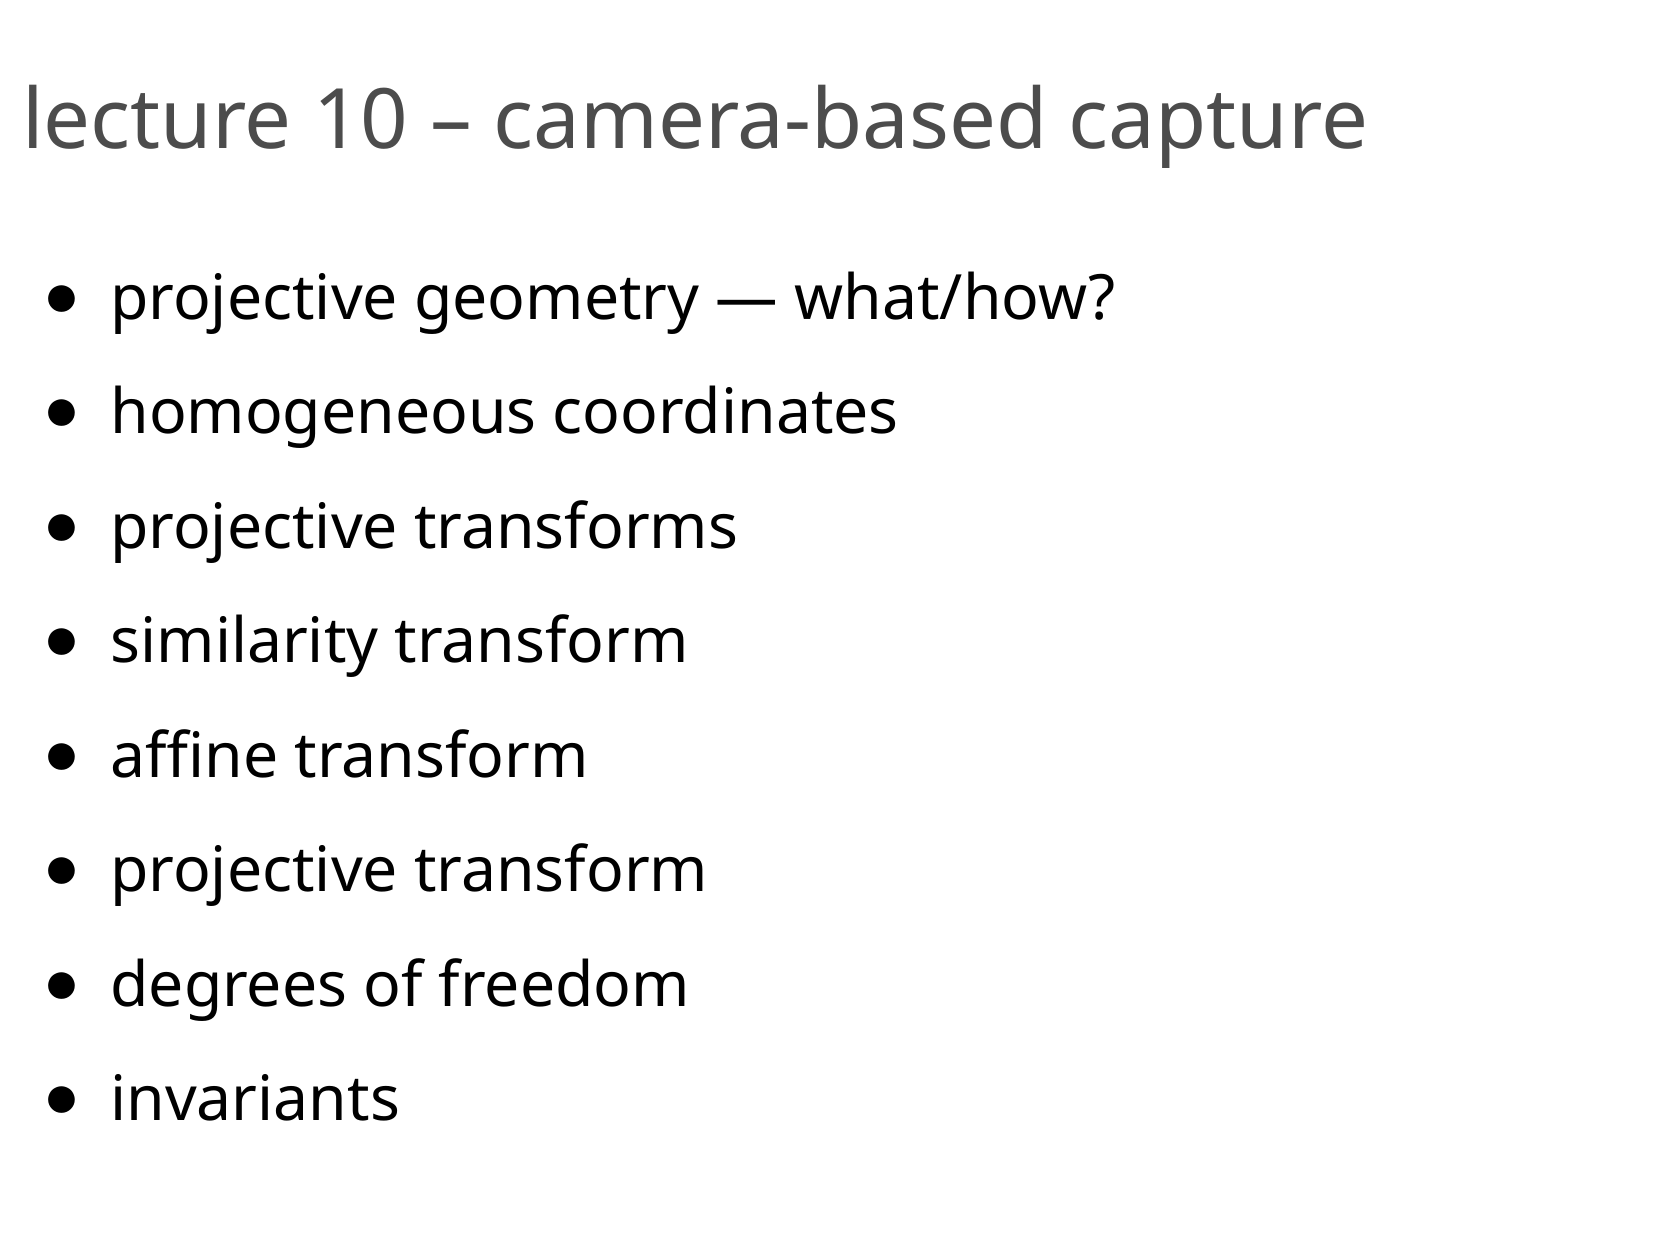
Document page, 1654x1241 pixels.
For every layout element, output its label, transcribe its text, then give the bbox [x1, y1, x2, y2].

list projective geometry — what/how? homogeneous coordinates projective transforms similarity transform affine transform projective transform degrees of freedom invariants [25, 233, 1654, 1158]
title lecture 10 – camera-based capture [22, 26, 1654, 205]
